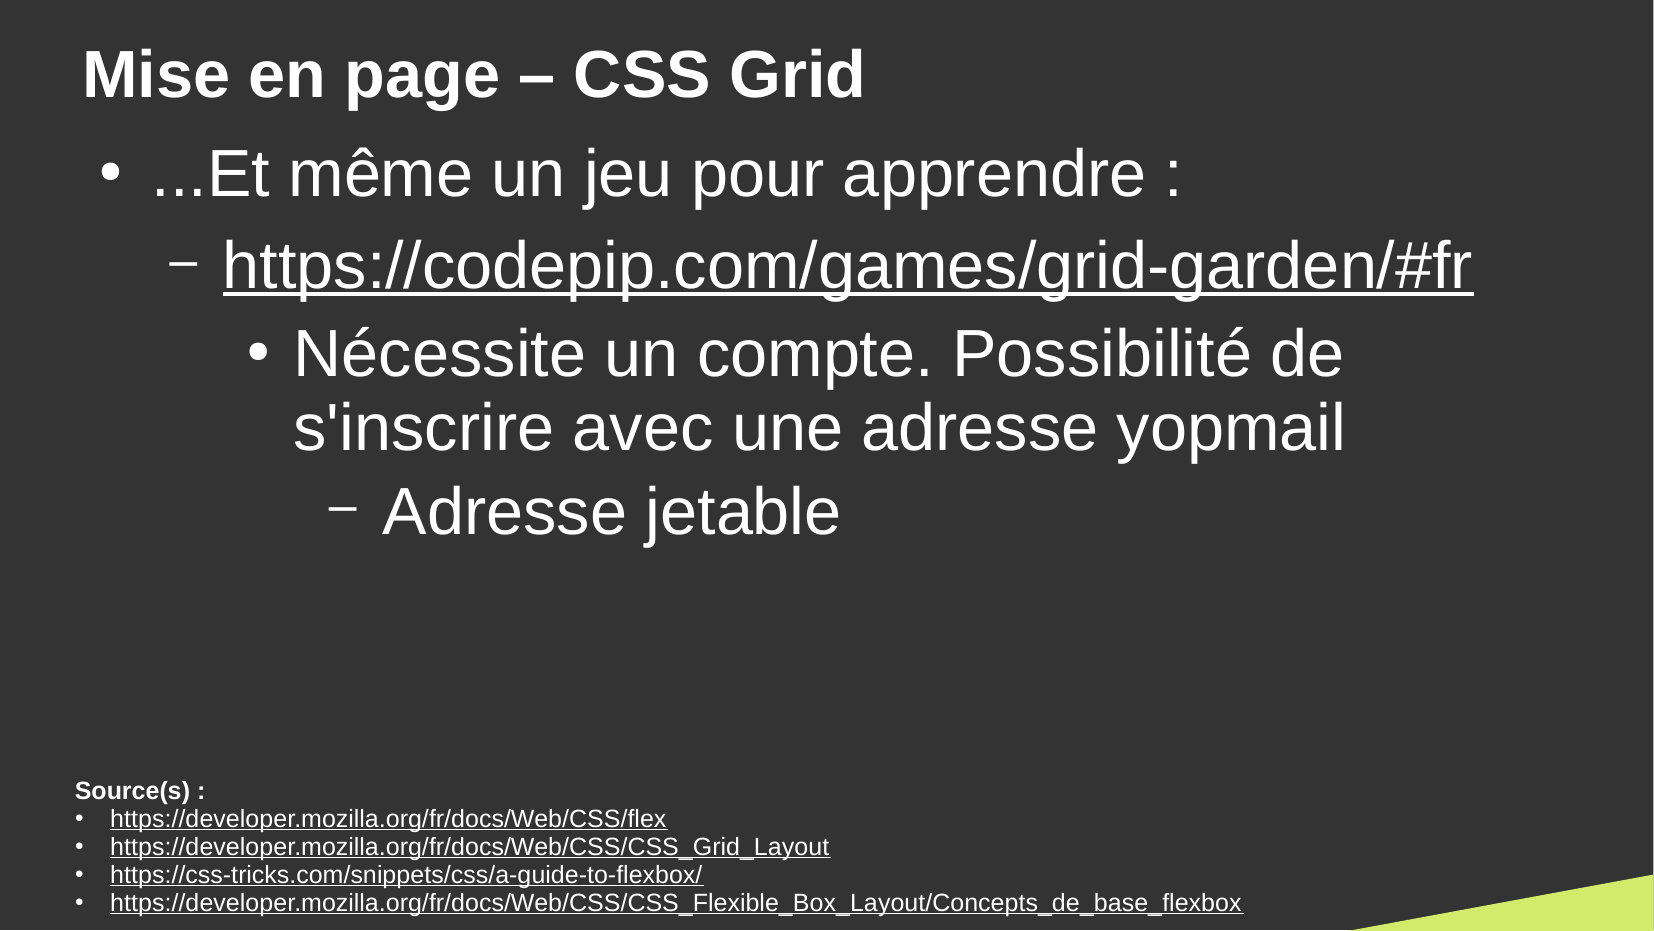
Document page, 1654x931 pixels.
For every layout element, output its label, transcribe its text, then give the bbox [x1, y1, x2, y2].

text_box [1347, 874, 1654, 931]
title Mise en page – CSS Grid [82, 37, 1571, 114]
text_box Source(s) : https://developer.mozilla.org/fr/docs/Web/CSS/flex https://developer.mozilla.org/fr/docs/Web/CSS/CSS_Grid_Layout https://css-tricks.com/snippets/css/a-guide-to-flexbox/ https://developer.mozilla.org/fr/docs/Web/CSS/CSS_Flexible_Box_Layout/Concepts_de_base_flexbox [60, 769, 1546, 925]
list ...Et même un jeu pour apprendre : https://codepip.com/games/grid-garden/#fr Nécessite un compte. Possibilité de s'inscrire avec une adresse yopmail Adresse jetable [80, 135, 1605, 647]
